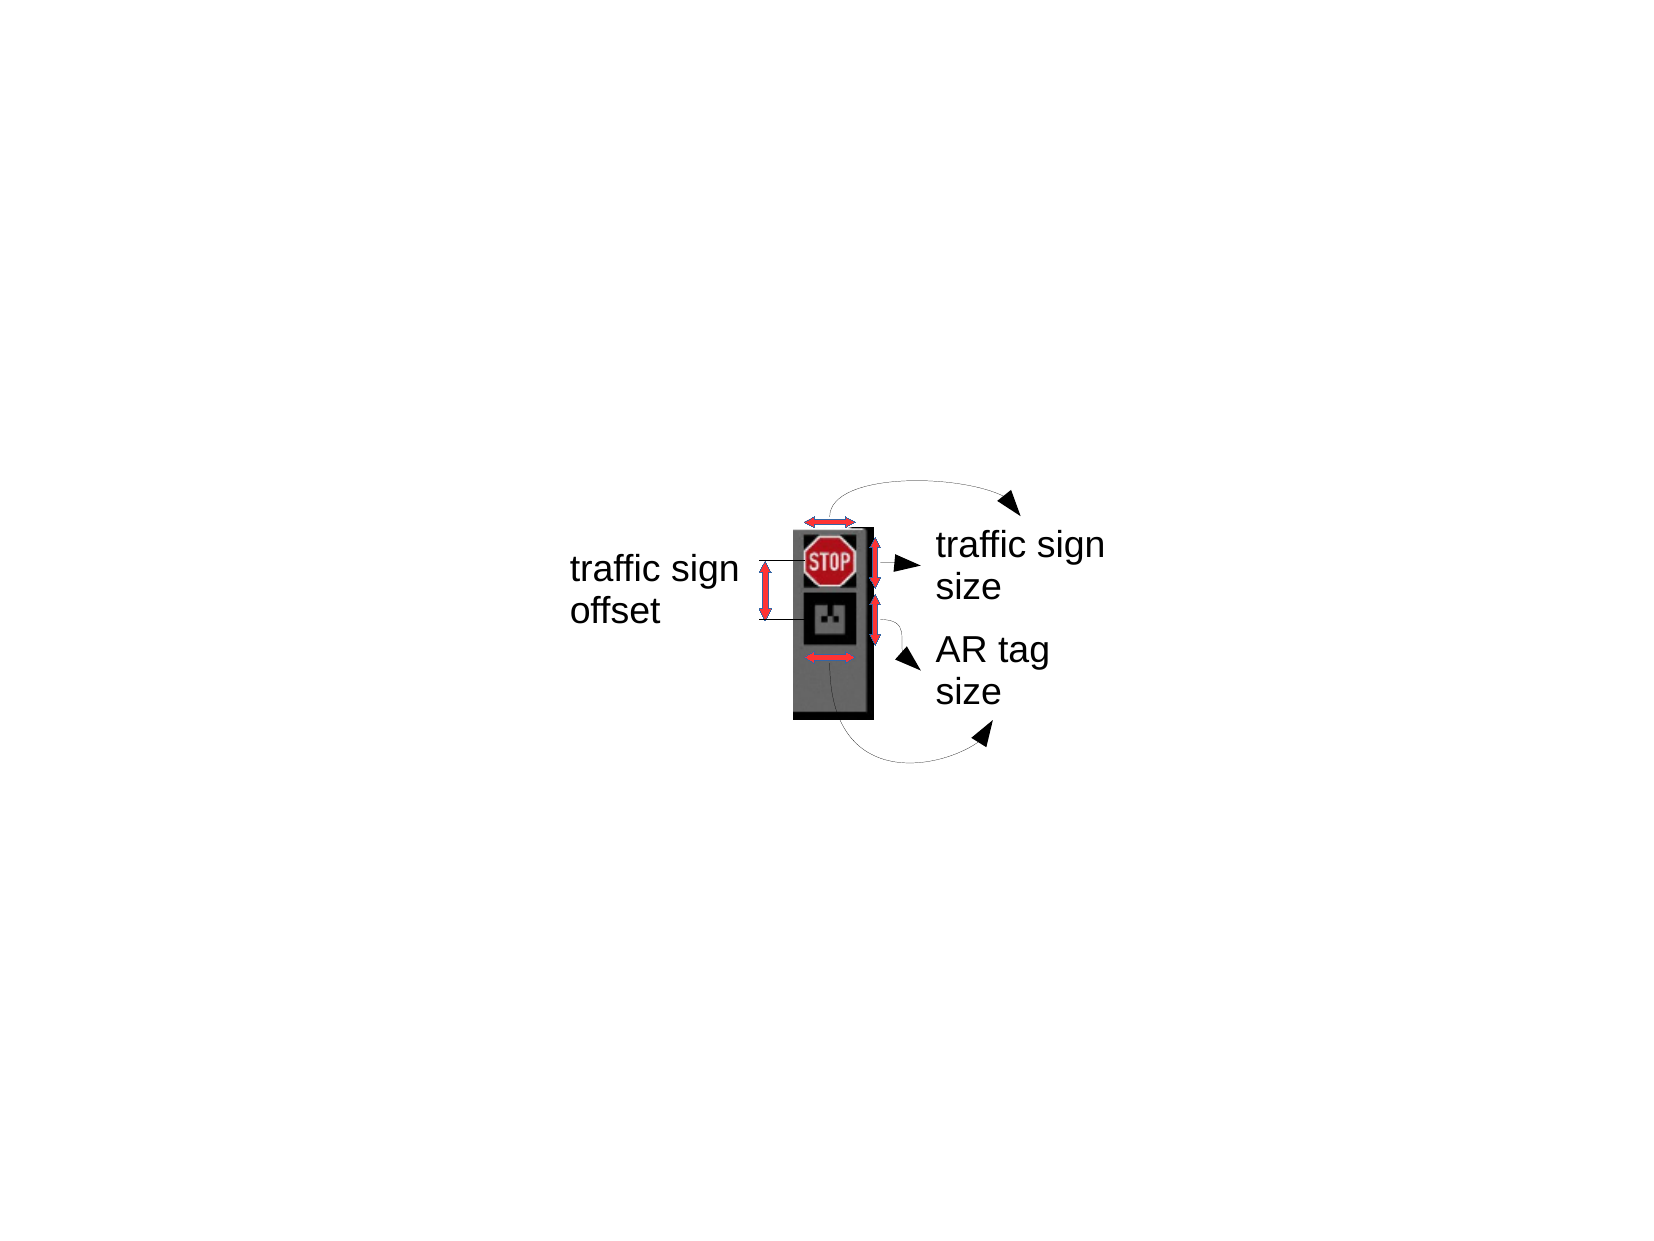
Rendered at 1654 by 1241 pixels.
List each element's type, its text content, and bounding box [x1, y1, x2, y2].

text_box [869, 537, 881, 589]
text_box traffic sign size [920, 516, 1121, 616]
text_box [804, 651, 856, 664]
text_box [759, 561, 772, 619]
text_box AR tag size [920, 621, 1066, 721]
picture [793, 527, 874, 720]
text_box [804, 516, 856, 528]
text_box [869, 594, 881, 646]
text_box traffic sign offset [555, 540, 755, 639]
